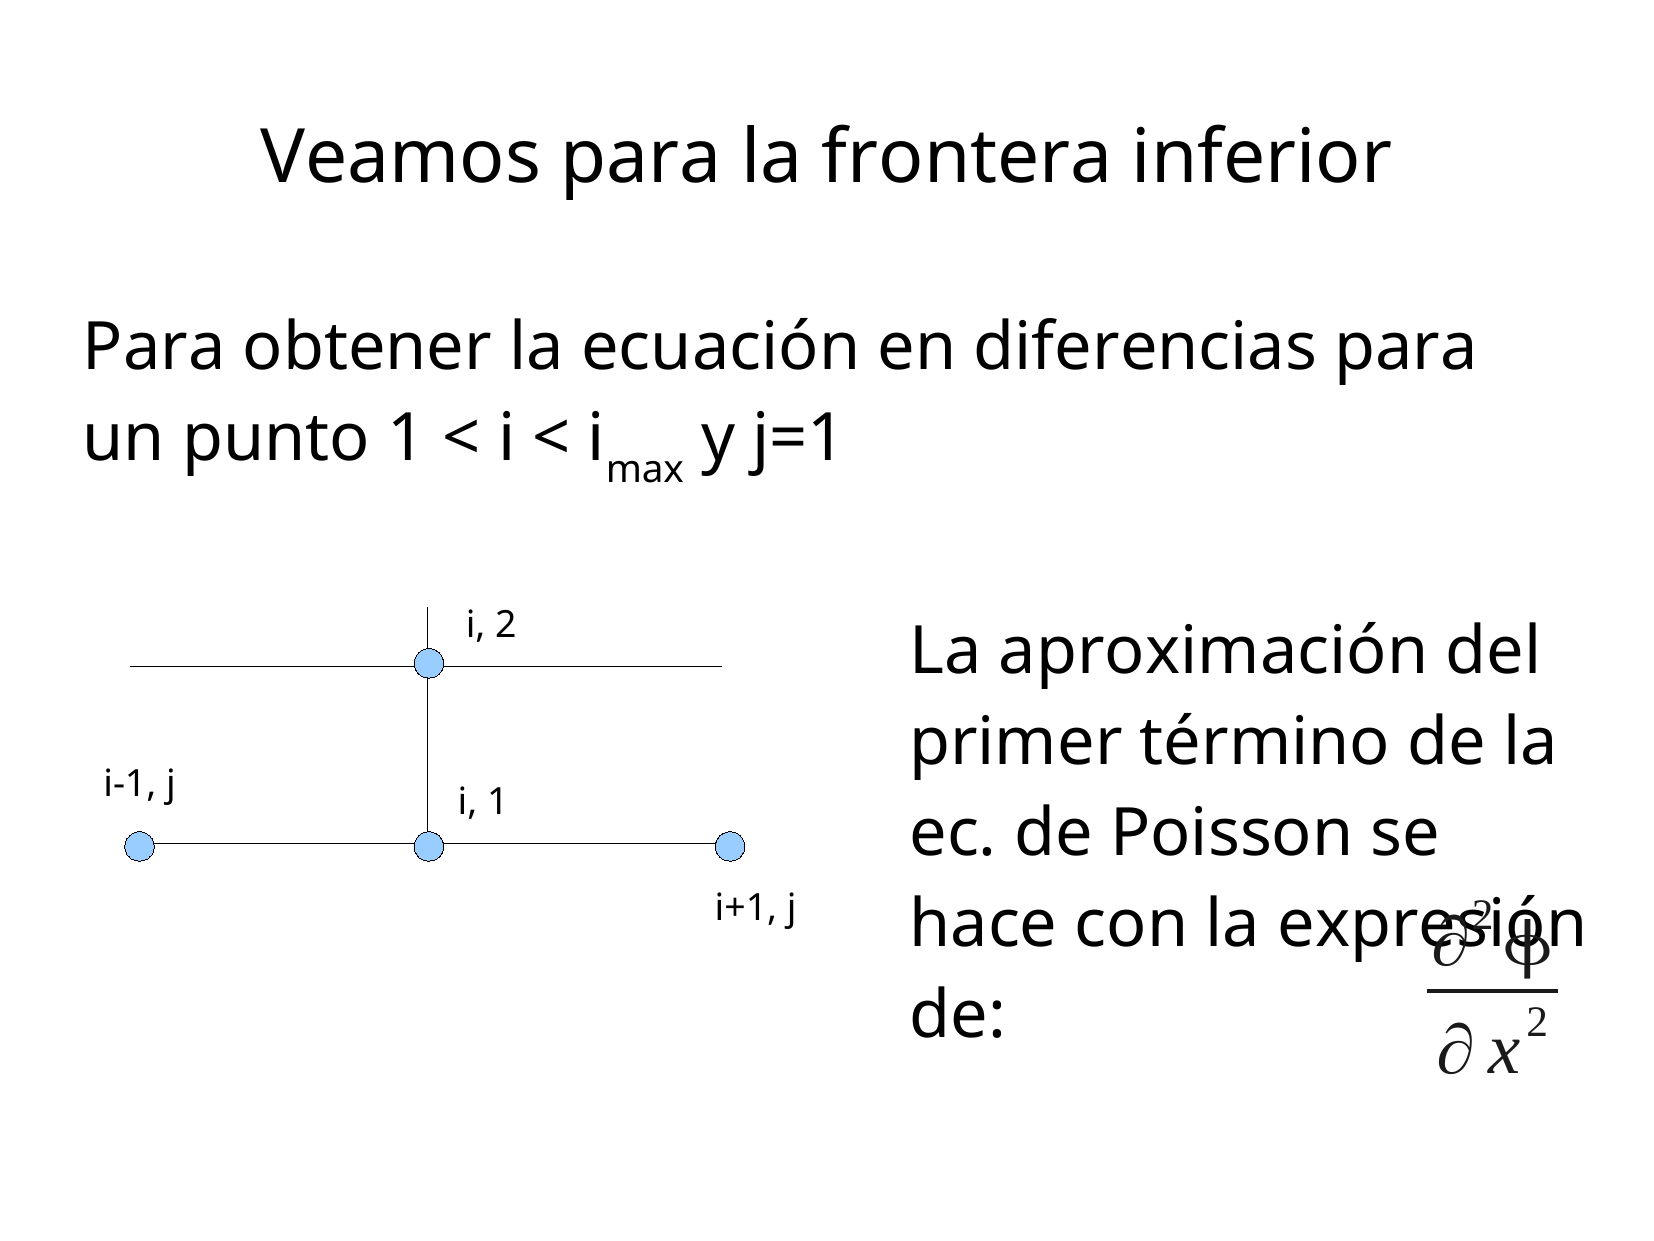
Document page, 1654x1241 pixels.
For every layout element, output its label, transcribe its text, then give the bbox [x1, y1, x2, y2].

text_box [124, 831, 155, 862]
text_box i-1, j [88, 748, 201, 808]
text_box i+1, j [699, 872, 830, 932]
title Veamos para la frontera inferior [82, 49, 1571, 257]
text_box [414, 648, 444, 679]
text_box [414, 831, 444, 862]
text_box i, 1 [442, 766, 531, 826]
text_box [715, 831, 745, 862]
text_box La aproximación del primer término de la ec. de Poisson se hace con la expresión de: [909, 635, 1595, 1025]
chart [1417, 888, 1568, 1093]
subtitle Para obtener la ecuación en diferencias para un punto 1 < i < imax y j=1 [82, 290, 1571, 502]
text_box i, 2 [451, 590, 539, 649]
